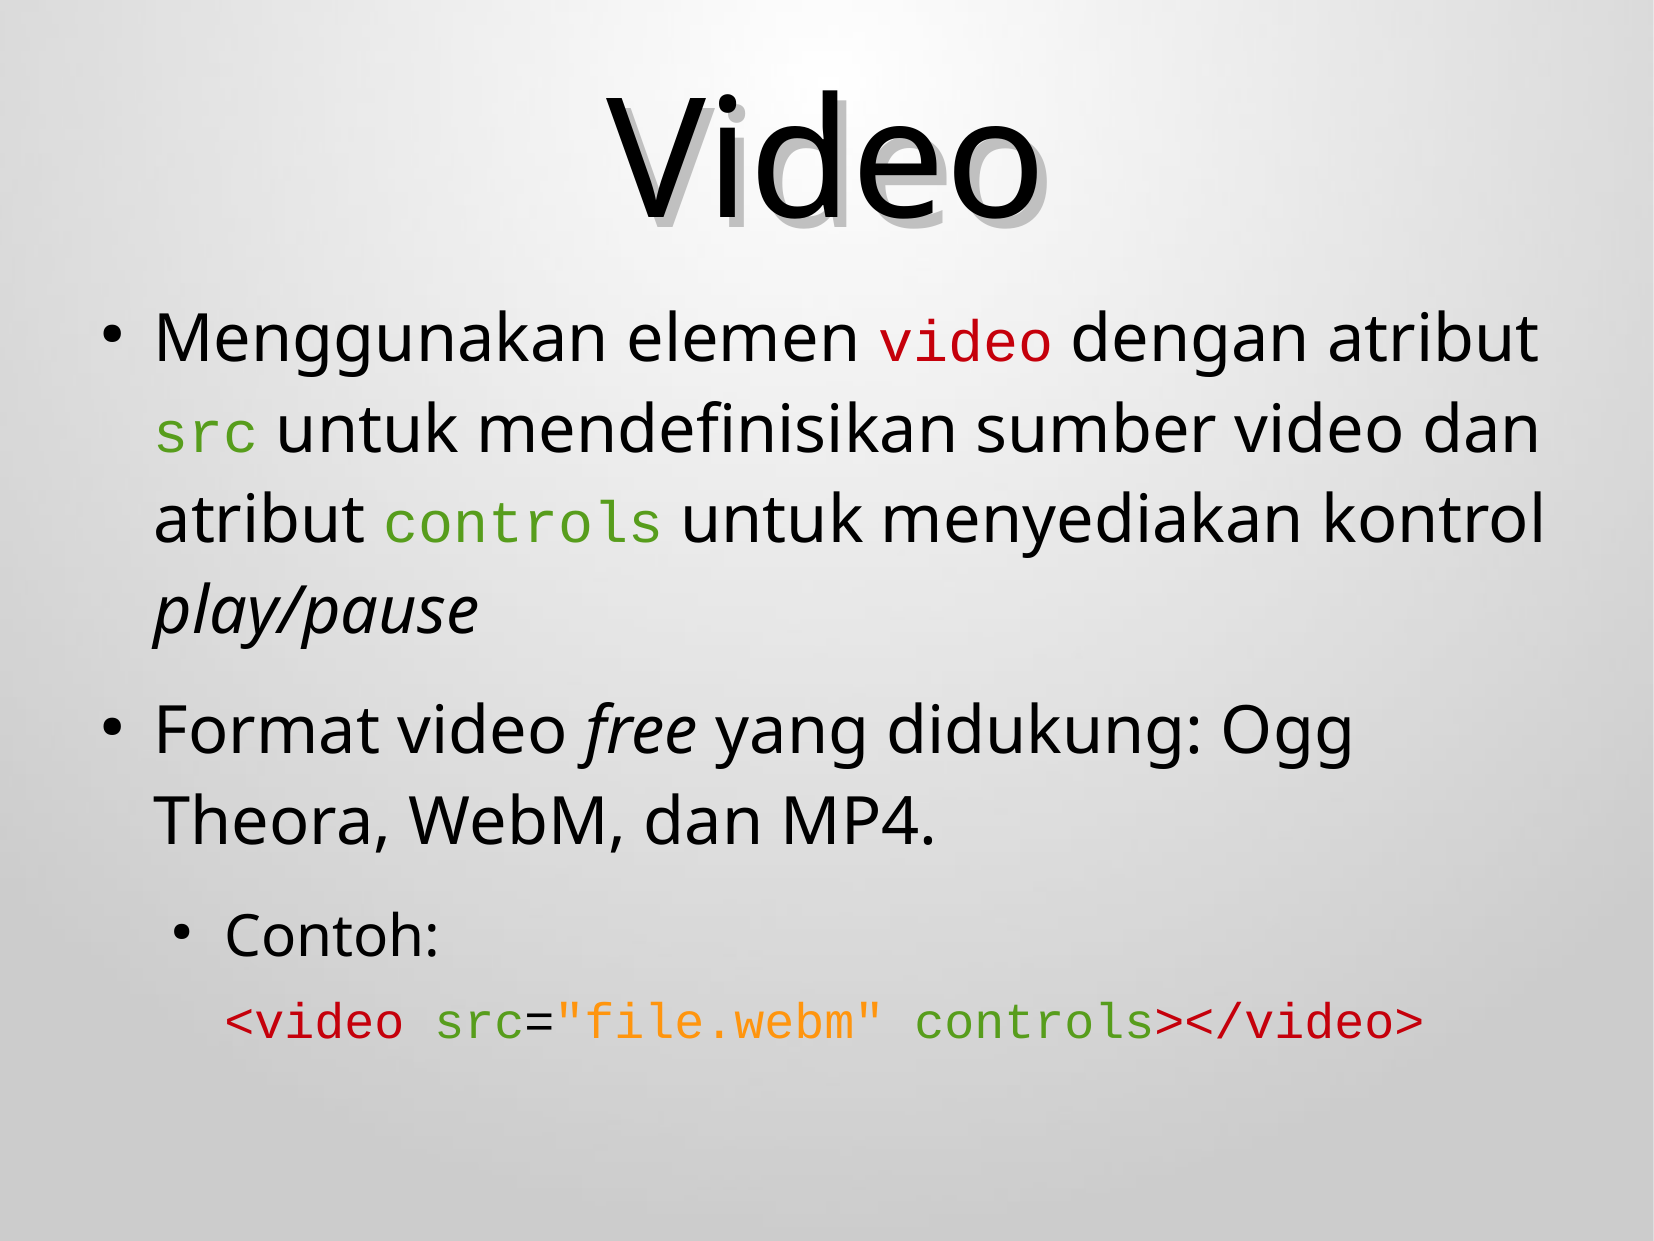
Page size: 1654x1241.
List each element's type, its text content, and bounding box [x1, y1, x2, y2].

title Video [82, 52, 1571, 254]
list Menggunakan elemen video dengan atribut src untuk mendefinisikan sumber video dan atribut controls untuk menyediakan kontrol play/pause Format video free yang didukung: Ogg Theora, WebM, dan MP4. Contoh: <video src="file.webm" controls></video> [82, 290, 1571, 1109]
picture [0, 0, 1654, 1241]
